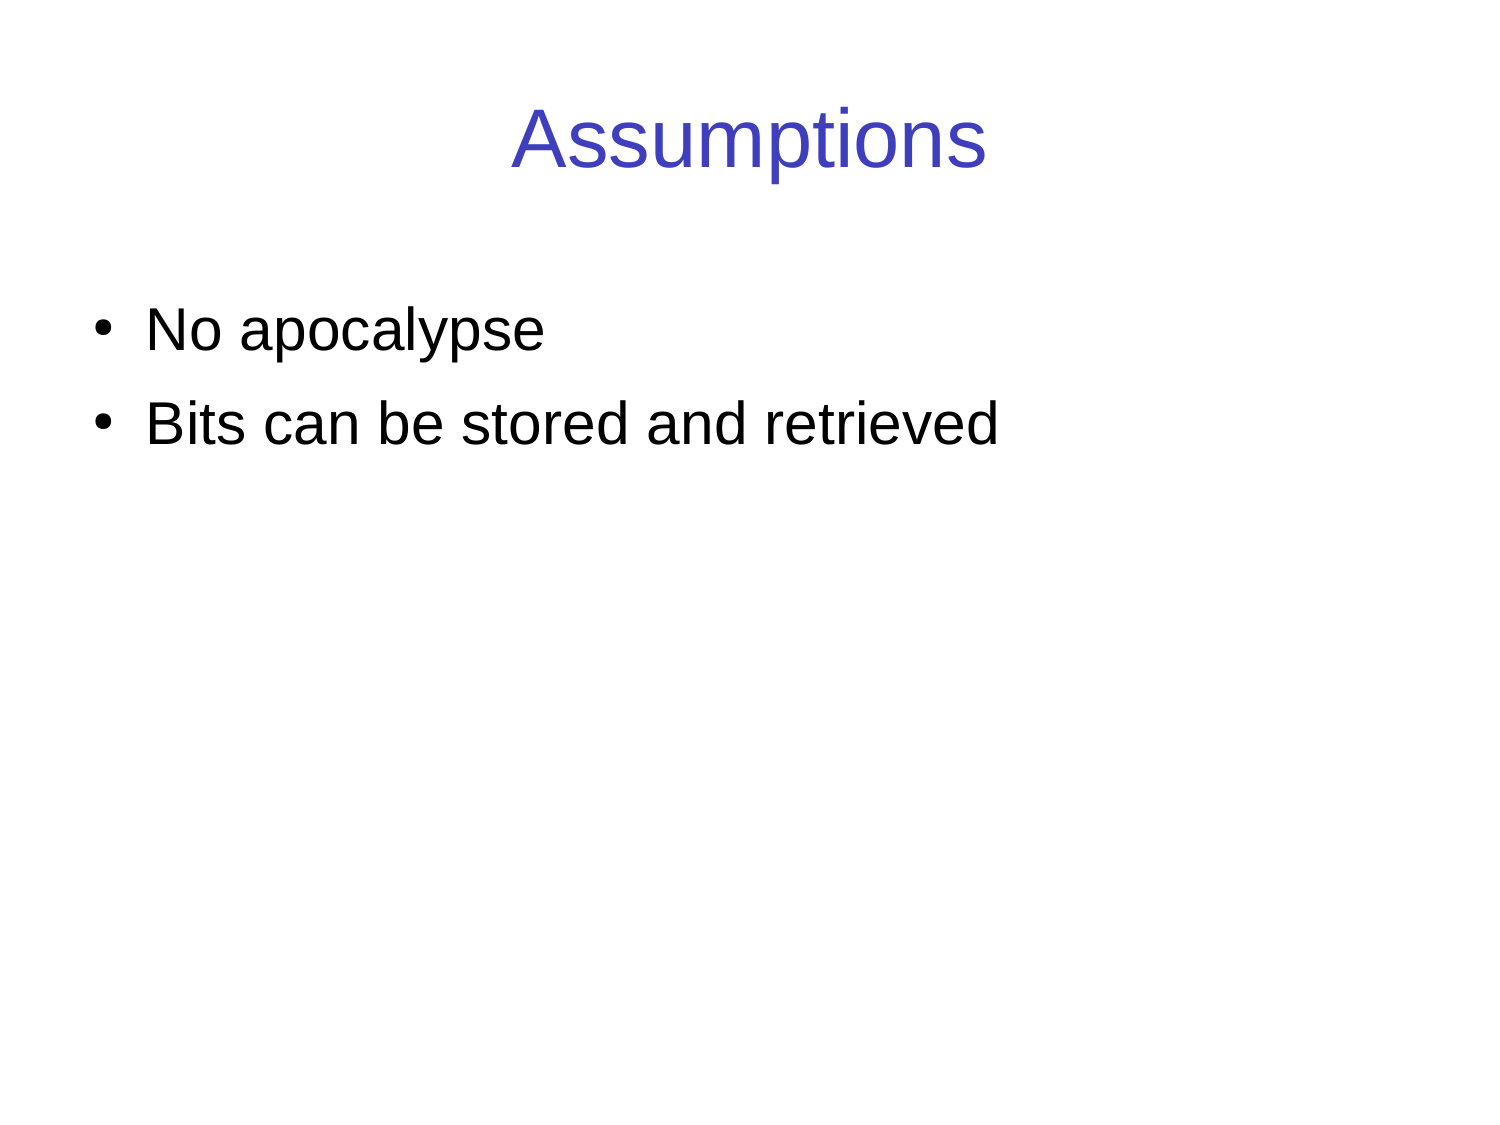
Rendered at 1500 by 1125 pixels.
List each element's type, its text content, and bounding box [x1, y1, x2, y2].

list No apocalypse Bits can be stored and retrieved [75, 295, 1425, 1063]
title Assumptions [75, 44, 1425, 233]
